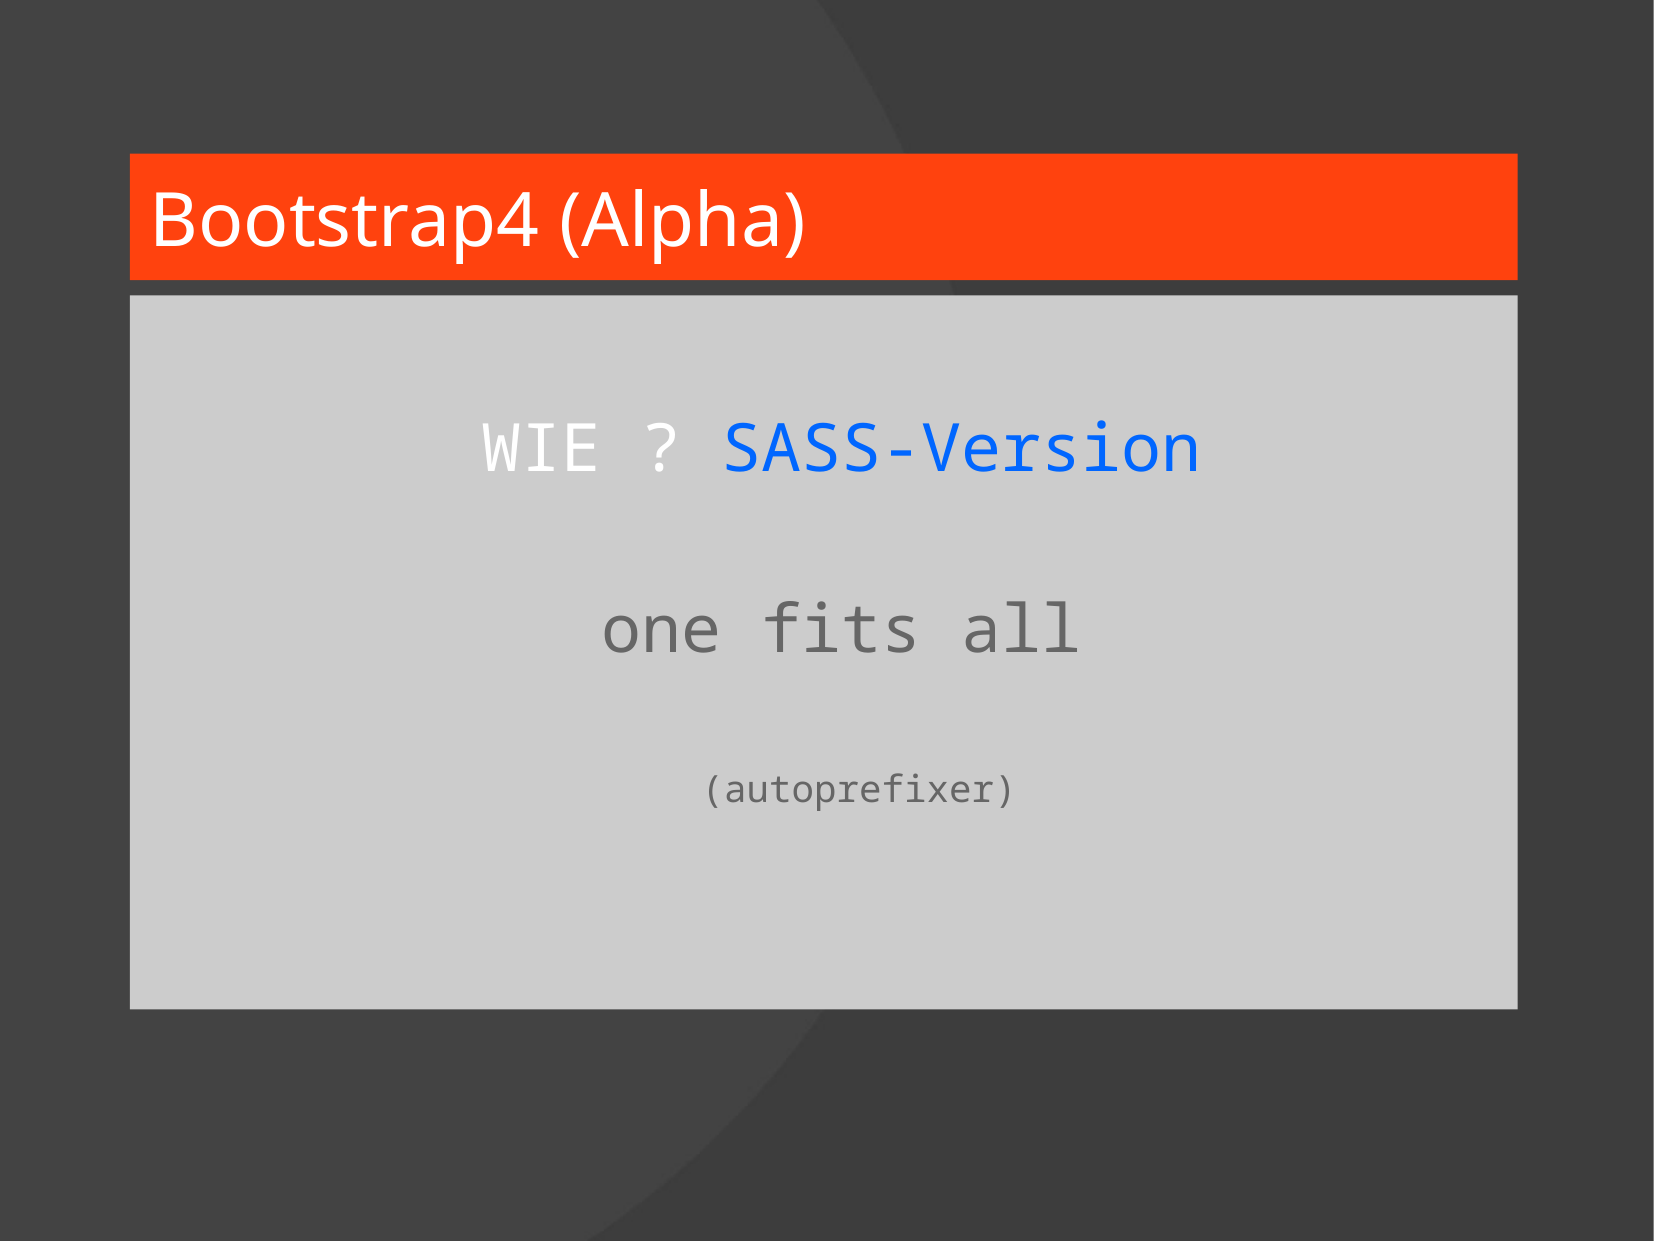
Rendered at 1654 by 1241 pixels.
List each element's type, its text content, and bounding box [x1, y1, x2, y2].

subtitle WIE ? SASS-Version one fits all (autoprefixer) [129, 295, 1518, 1010]
picture [0, 0, 1654, 1241]
title Bootstrap4 (Alpha) [129, 153, 1518, 281]
